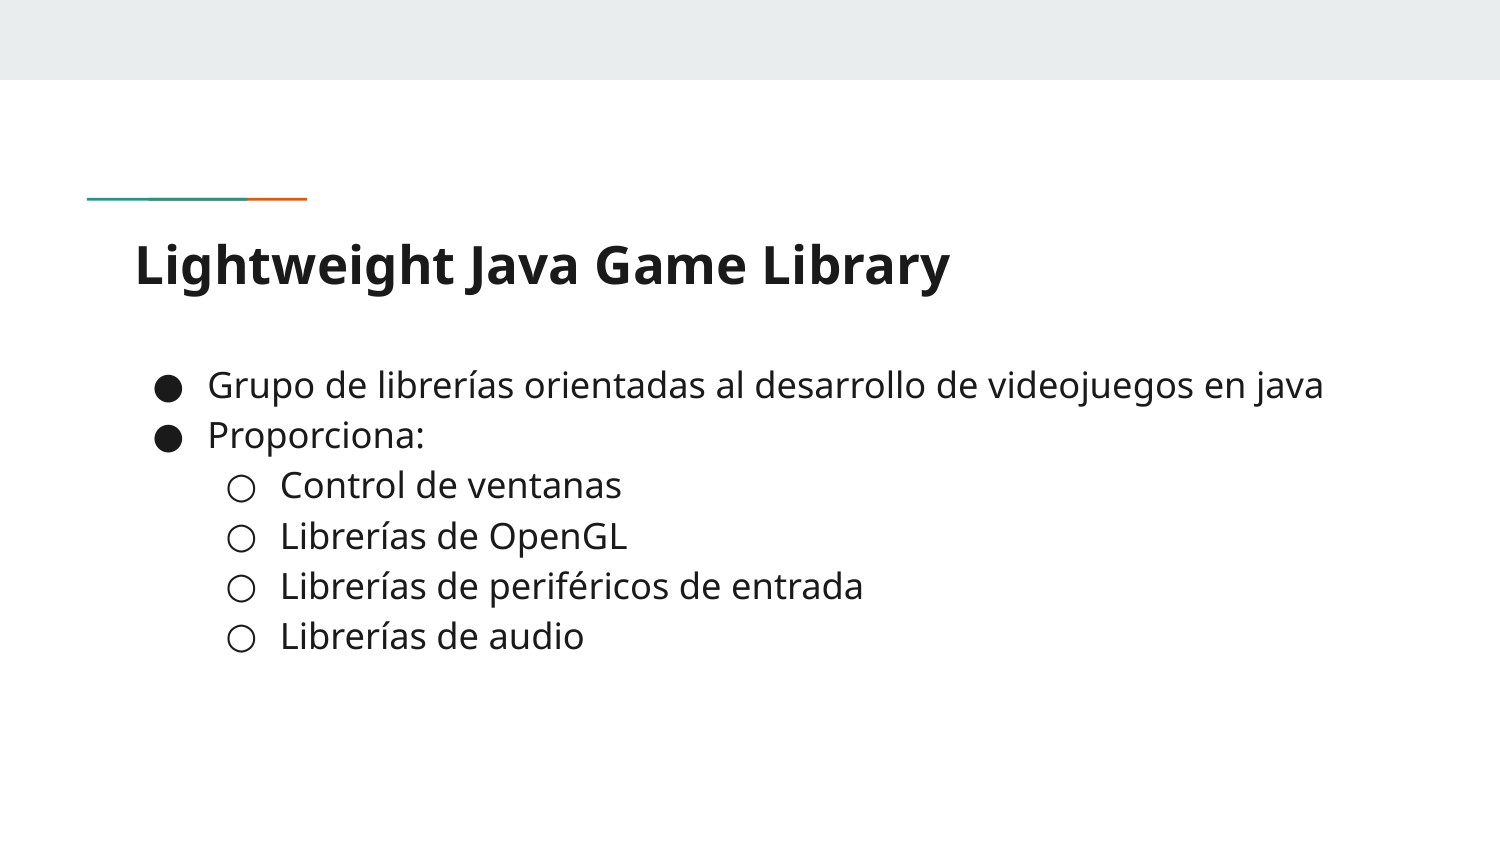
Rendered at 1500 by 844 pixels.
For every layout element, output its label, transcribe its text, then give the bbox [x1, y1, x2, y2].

list Grupo de librerías orientadas al desarrollo de videojuegos en java Proporciona: Control de ventanas Librerías de OpenGL Librerías de periféricos de entrada Librerías de audio [119, 341, 1381, 712]
title Lightweight Java Game Library [119, 216, 1381, 305]
